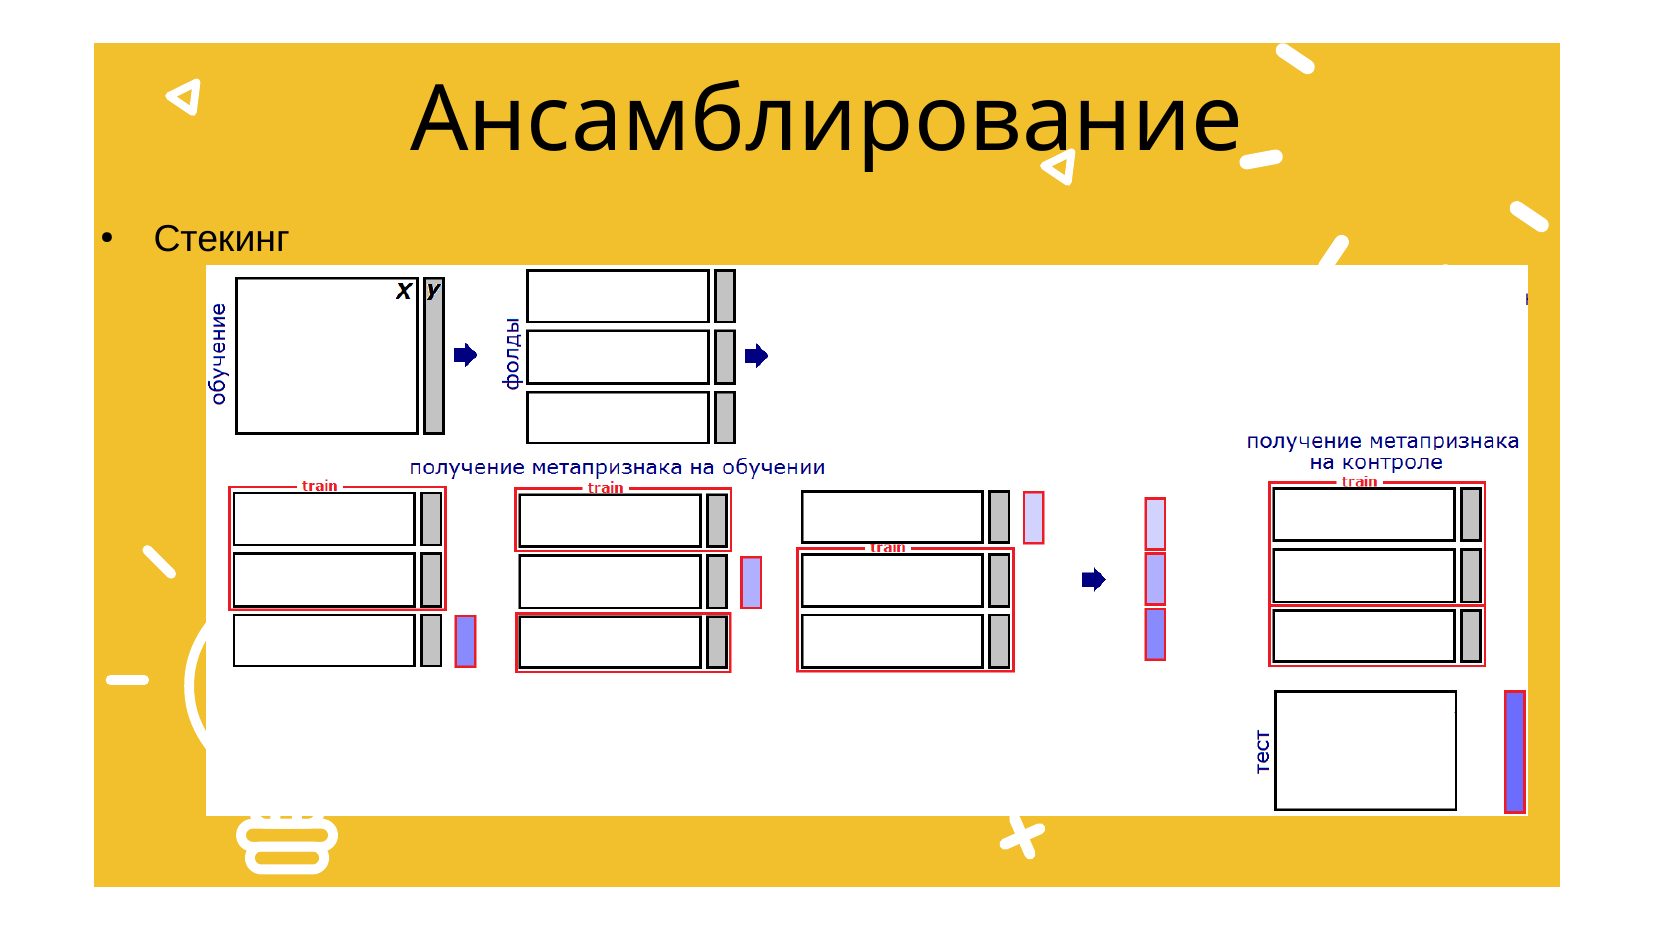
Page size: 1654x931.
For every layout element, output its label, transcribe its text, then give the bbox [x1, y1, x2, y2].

title Ансамблирование [82, 37, 1571, 193]
picture [206, 265, 1528, 816]
list Стекинг [82, 217, 1571, 266]
